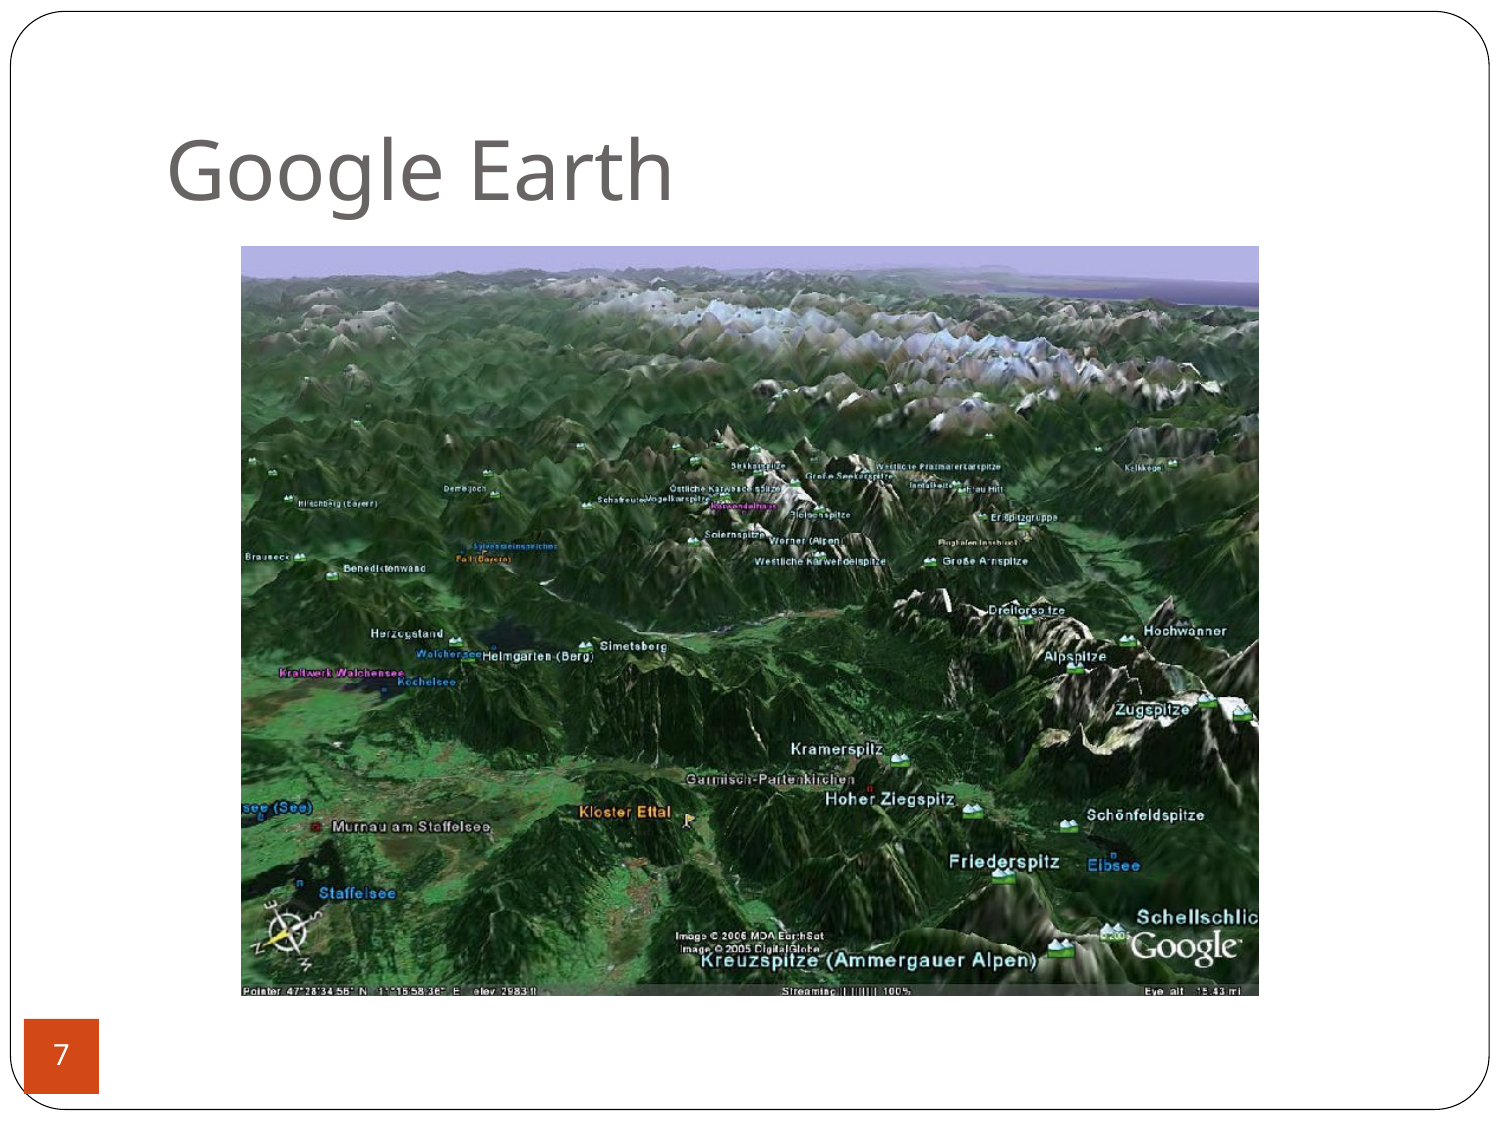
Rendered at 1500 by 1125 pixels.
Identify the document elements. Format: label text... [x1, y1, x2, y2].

title Google Earth [150, 45, 1426, 233]
picture [241, 246, 1259, 996]
text_box 7 [23, 1018, 99, 1094]
